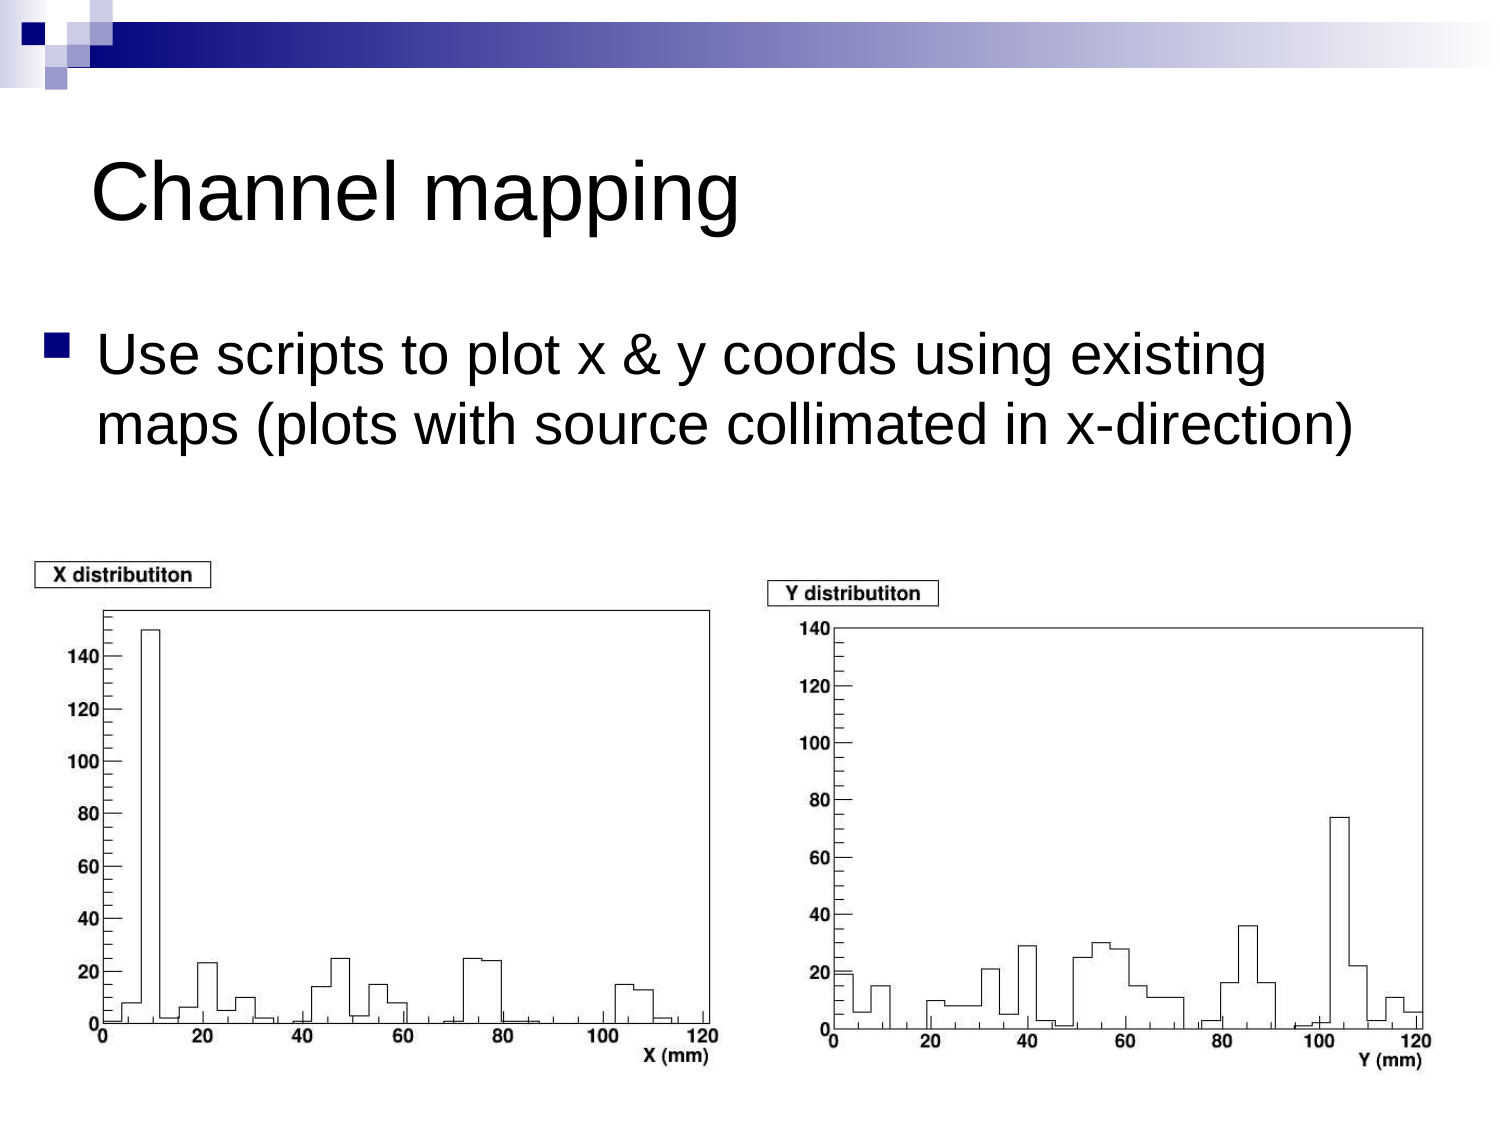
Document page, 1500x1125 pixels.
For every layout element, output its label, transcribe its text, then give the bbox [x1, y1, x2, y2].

list Use scripts to plot x & y coords using existing maps (plots with source collimated in x-direction) [25, 224, 1428, 863]
title Channel mapping [75, 75, 1426, 224]
picture [28, 559, 1496, 1079]
